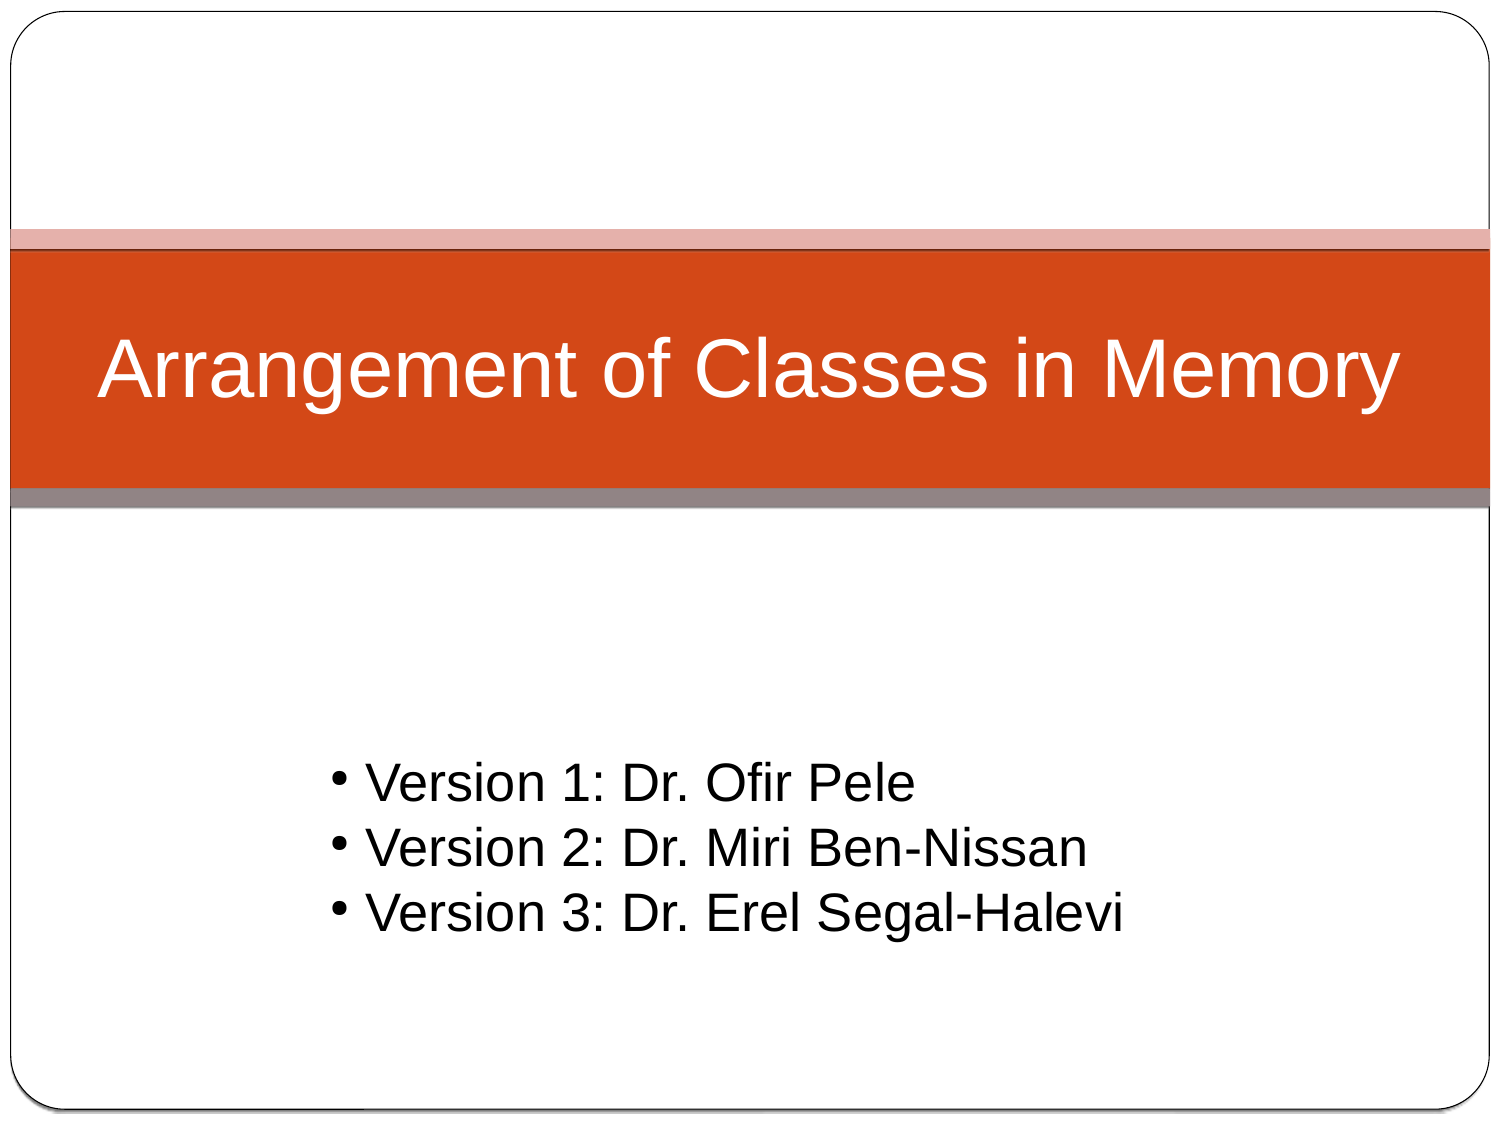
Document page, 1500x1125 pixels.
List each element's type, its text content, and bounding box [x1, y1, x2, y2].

title Arrangement of Classes in Memory [75, 247, 1425, 489]
text_box Version 1: Dr. Ofir Pele Version 2: Dr. Miri Ben-Nissan Version 3: Dr. Erel Segal-Halevi [315, 675, 1170, 1021]
